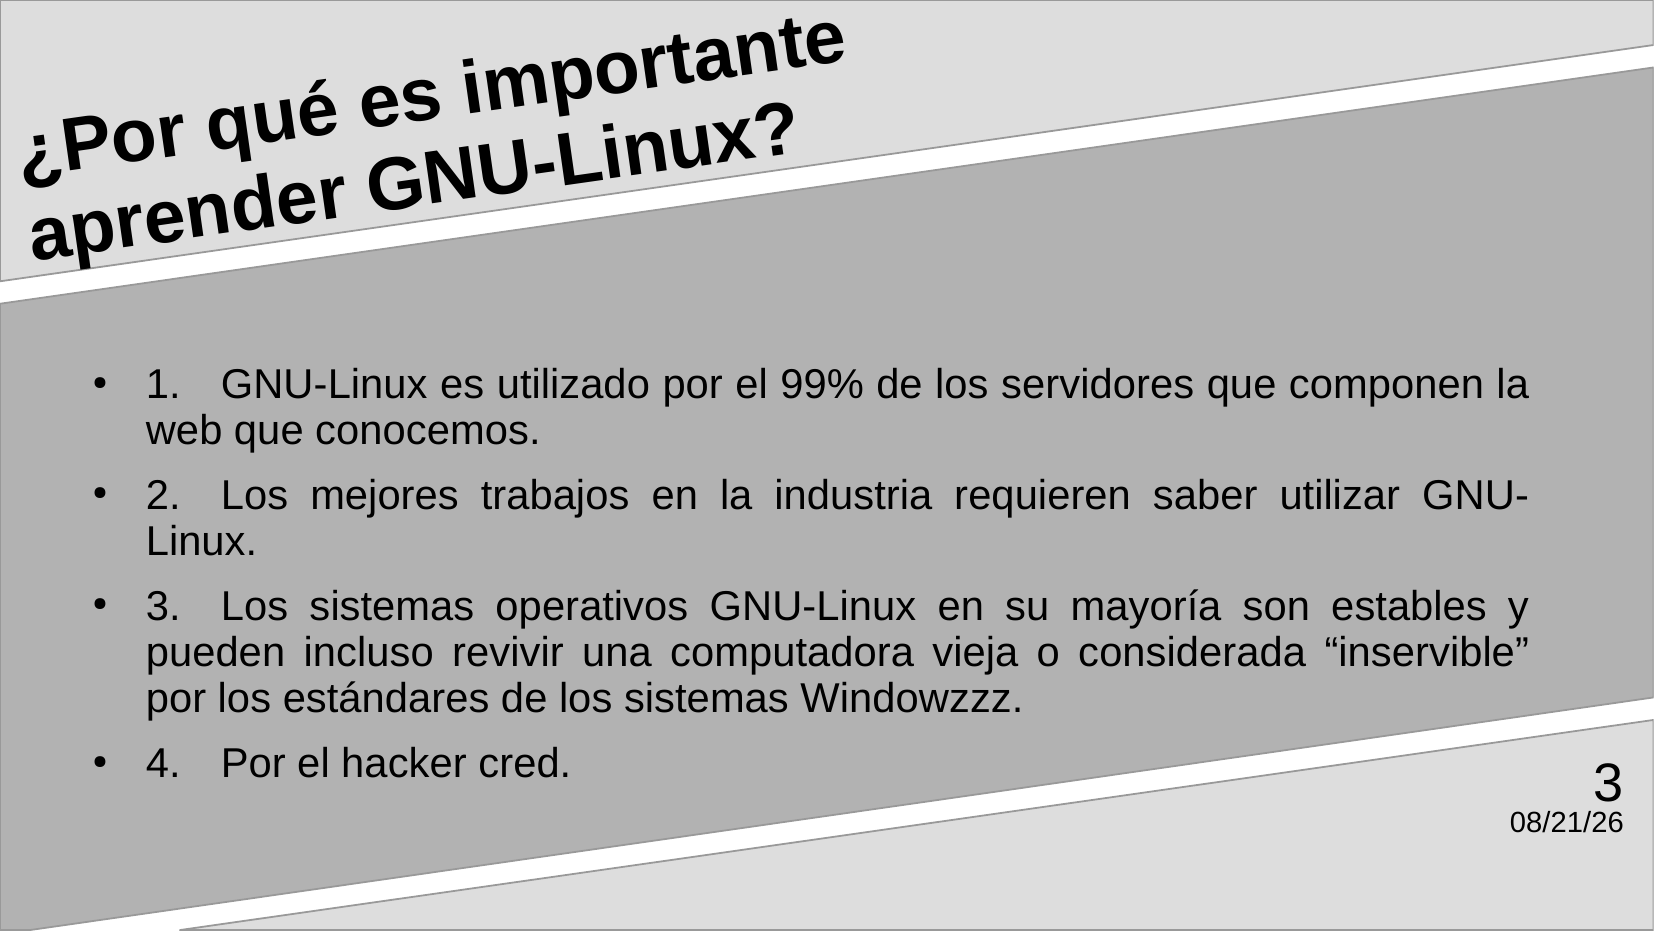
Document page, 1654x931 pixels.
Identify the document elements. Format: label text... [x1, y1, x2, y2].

list 1. GNU-Linux es utilizado por el 99% de los servidores que componen la web que conocemos. 2. Los mejores trabajos en la industria requieren saber utilizar GNU-Linux. 3. Los sistemas operativos GNU-Linux en su mayoría son estables y pueden incluso revivir una computadora vieja o considerada “inservible” por los estándares de los sistemas Windowzzz. 4. Por el hacker cred. [75, 360, 1531, 901]
title ¿Por qué es importante aprender GNU-Linux? [8, 0, 1499, 296]
